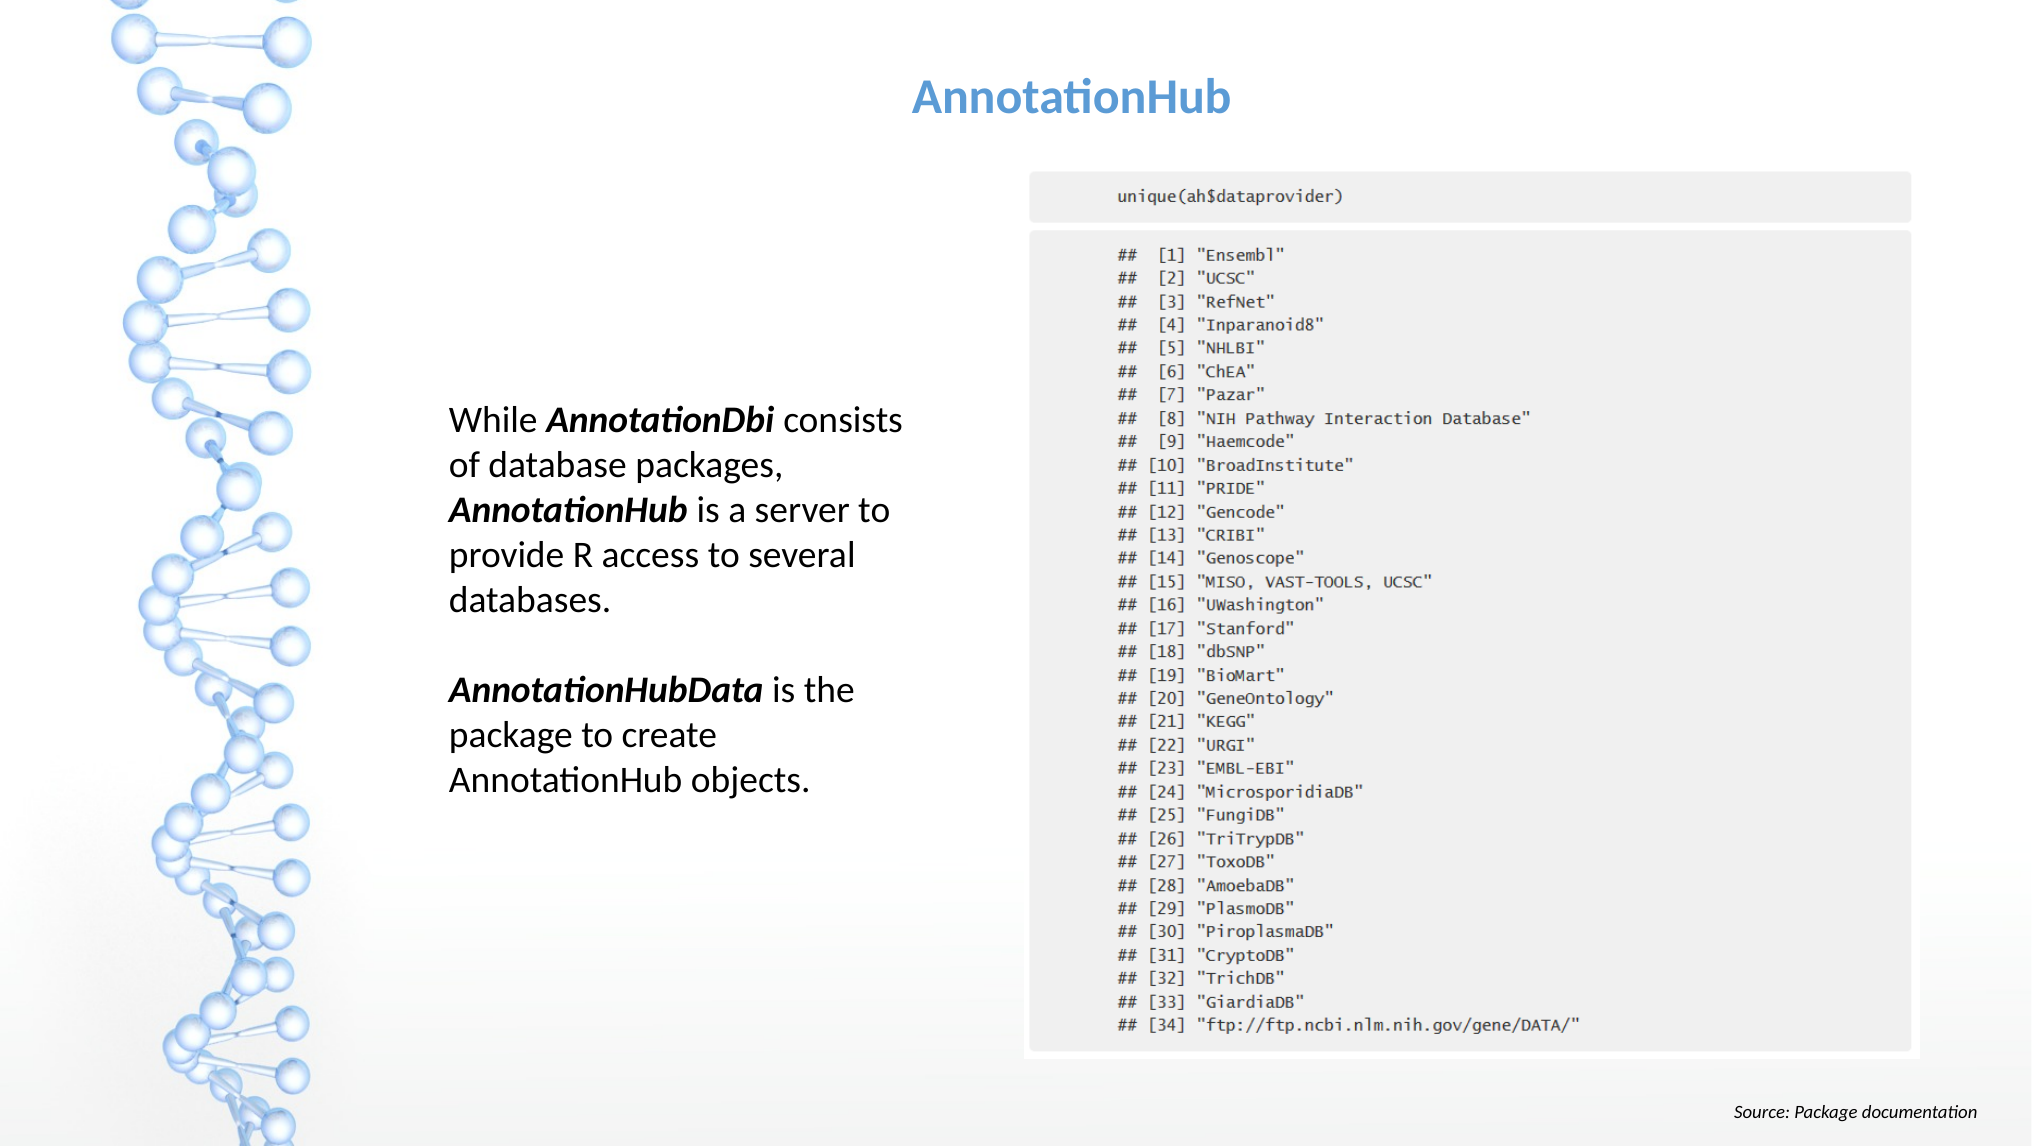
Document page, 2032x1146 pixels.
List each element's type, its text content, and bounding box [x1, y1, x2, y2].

text_box Source: Package documentation [1719, 1092, 2002, 1131]
text_box While AnnotationDbi consists of database packages, AnnotationHub is a server to provide R access to several databases. AnnotationHubData is the package to create AnnotationHub objects. [434, 387, 948, 812]
text_box AnnotationHub [896, 55, 1261, 132]
picture [1024, 166, 1920, 1059]
